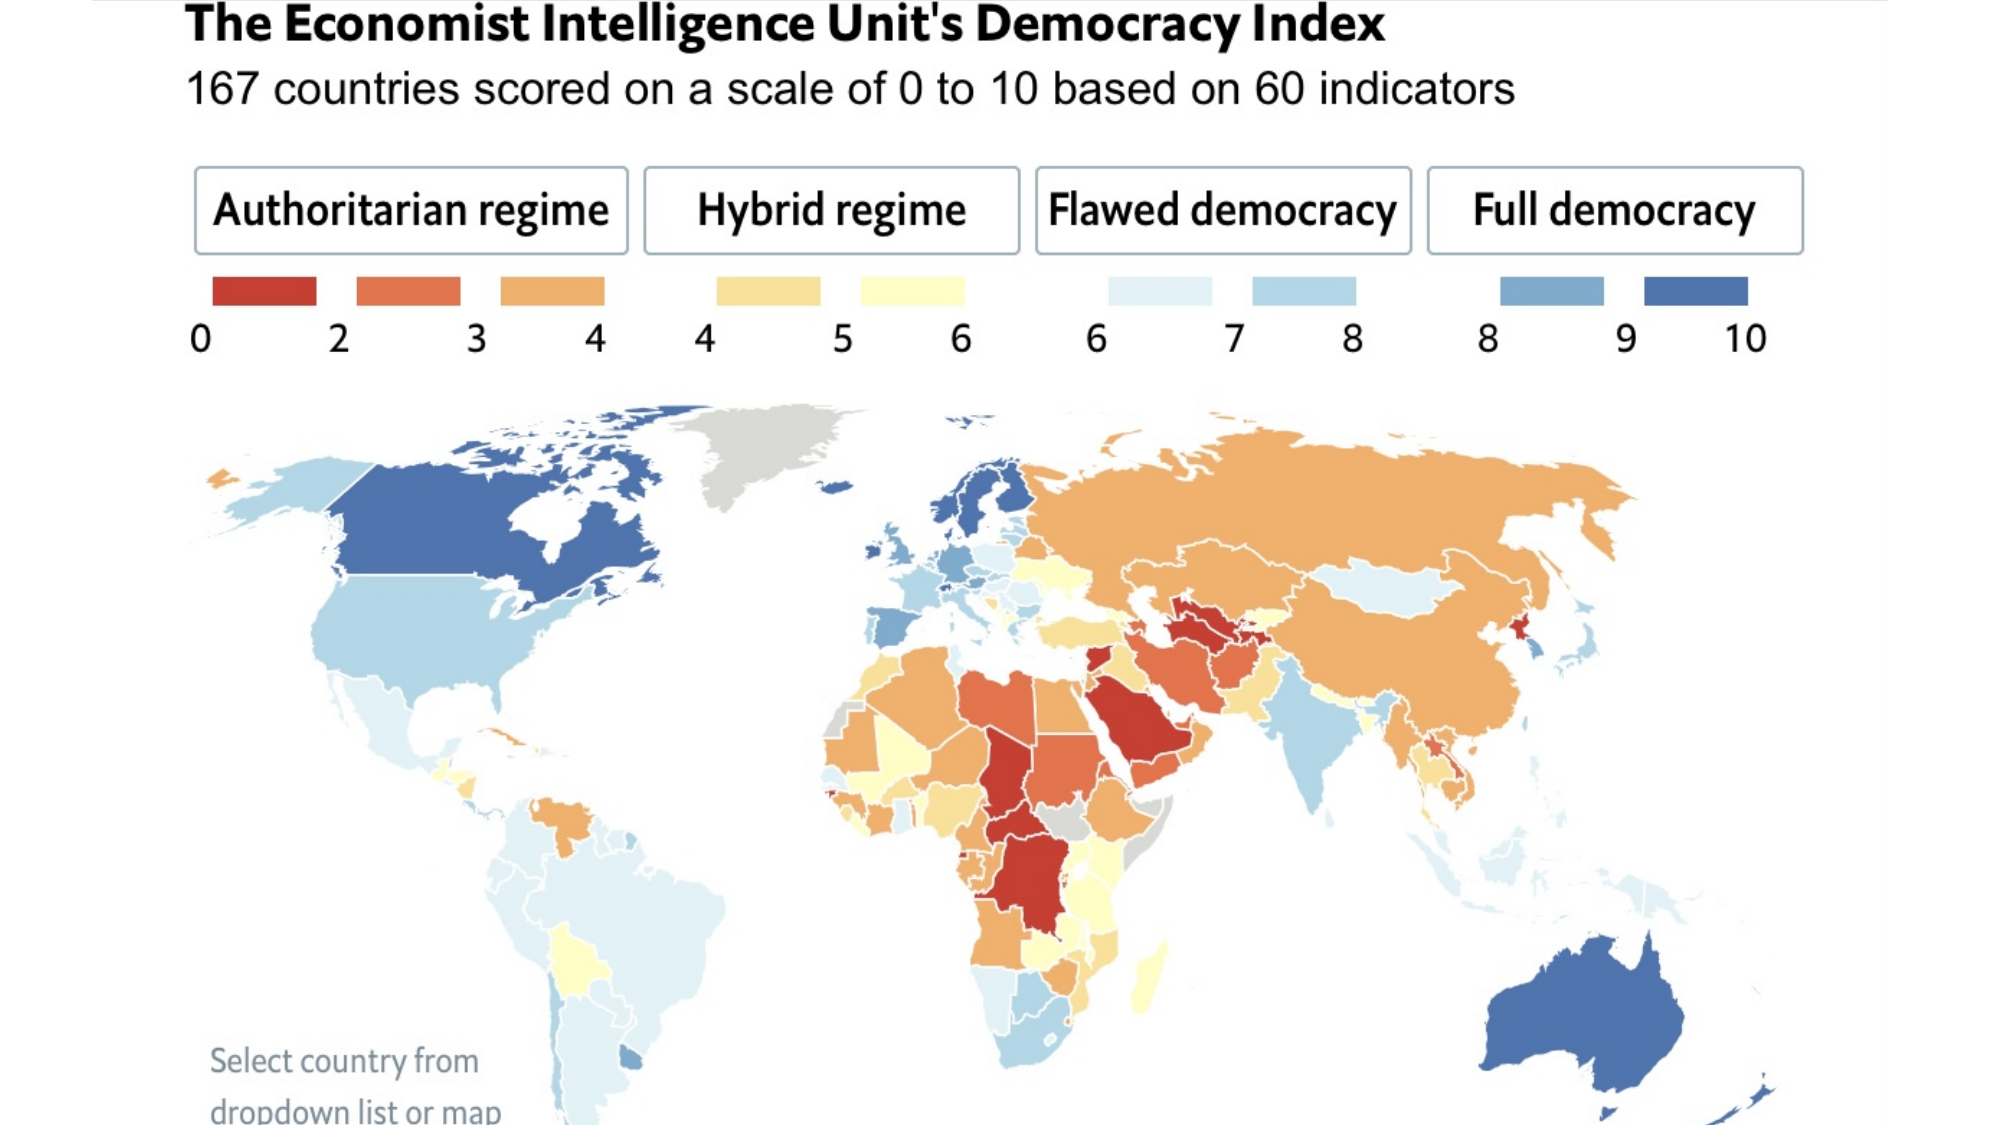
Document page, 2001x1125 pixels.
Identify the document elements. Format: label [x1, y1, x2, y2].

picture [92, 0, 1888, 1125]
